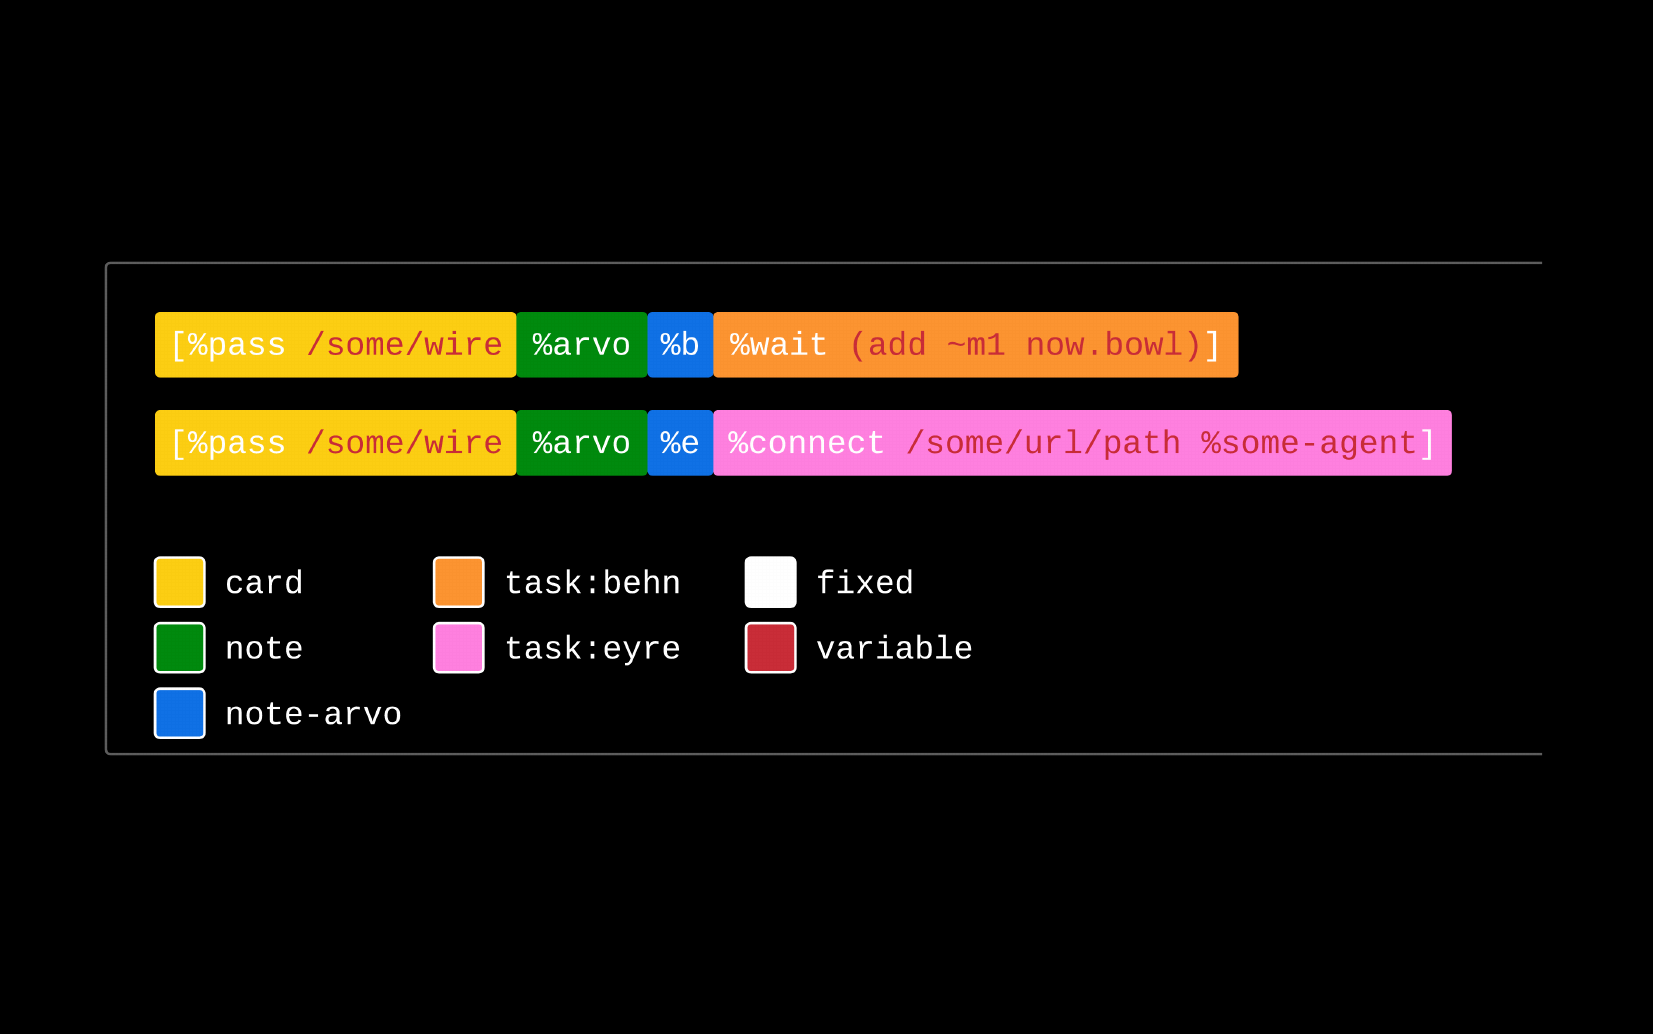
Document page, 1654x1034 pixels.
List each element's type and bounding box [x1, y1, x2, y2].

picture [100, 256, 1543, 762]
